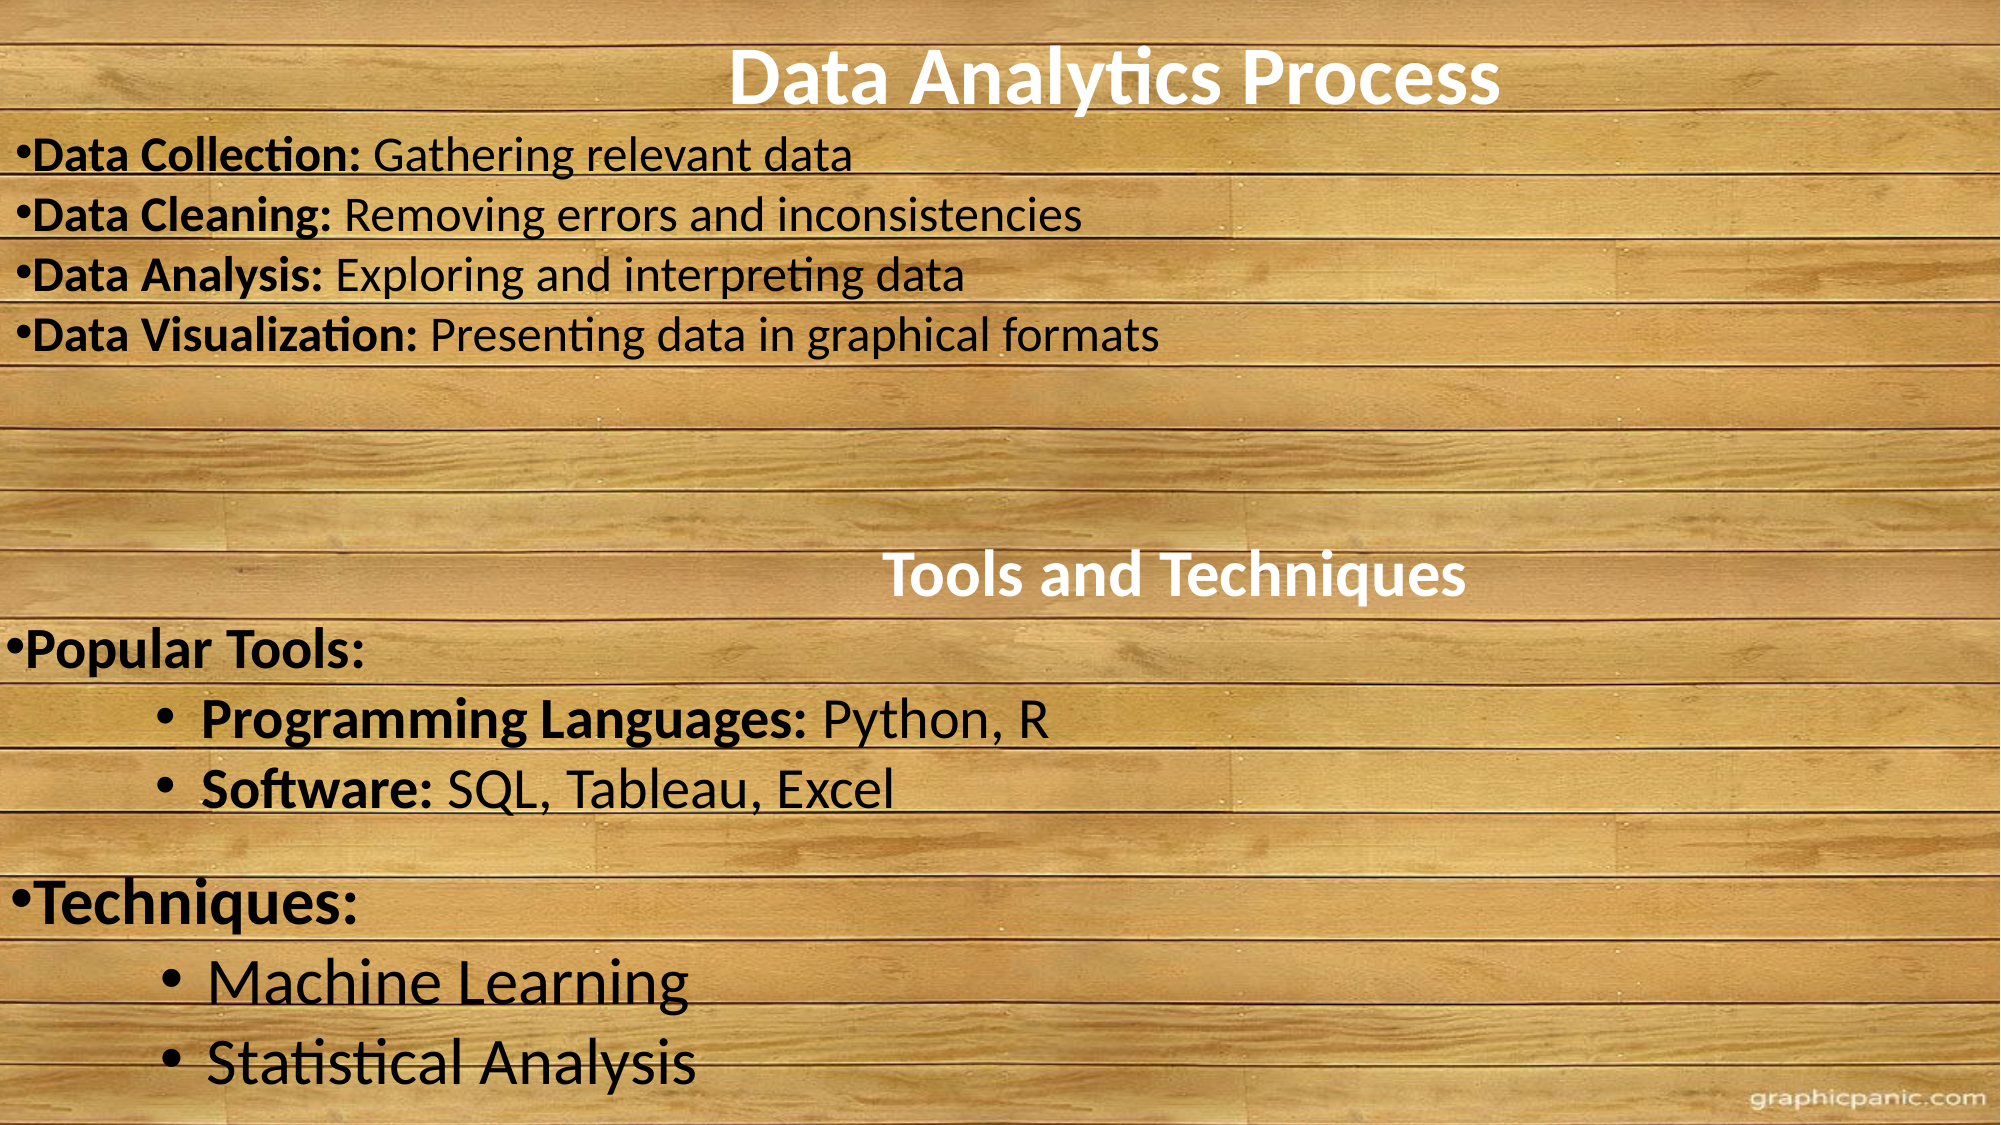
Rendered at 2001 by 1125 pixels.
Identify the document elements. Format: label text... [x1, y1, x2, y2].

text_box Techniques: Machine Learning Statistical Analysis [0, 849, 2000, 1125]
text_box Tools and Techniques Popular Tools: Programming Languages: Python, R Software: SQL, Tableau, Excel [0, 522, 2000, 849]
picture [0, 0, 2000, 522]
text_box Data Analytics Process Data Collection: Gathering relevant data Data Cleaning: Removing errors and inconsistencies Data Analysis: Exploring and interpreting data Data Visualization: Presenting data in graphical formats [0, 13, 1957, 373]
